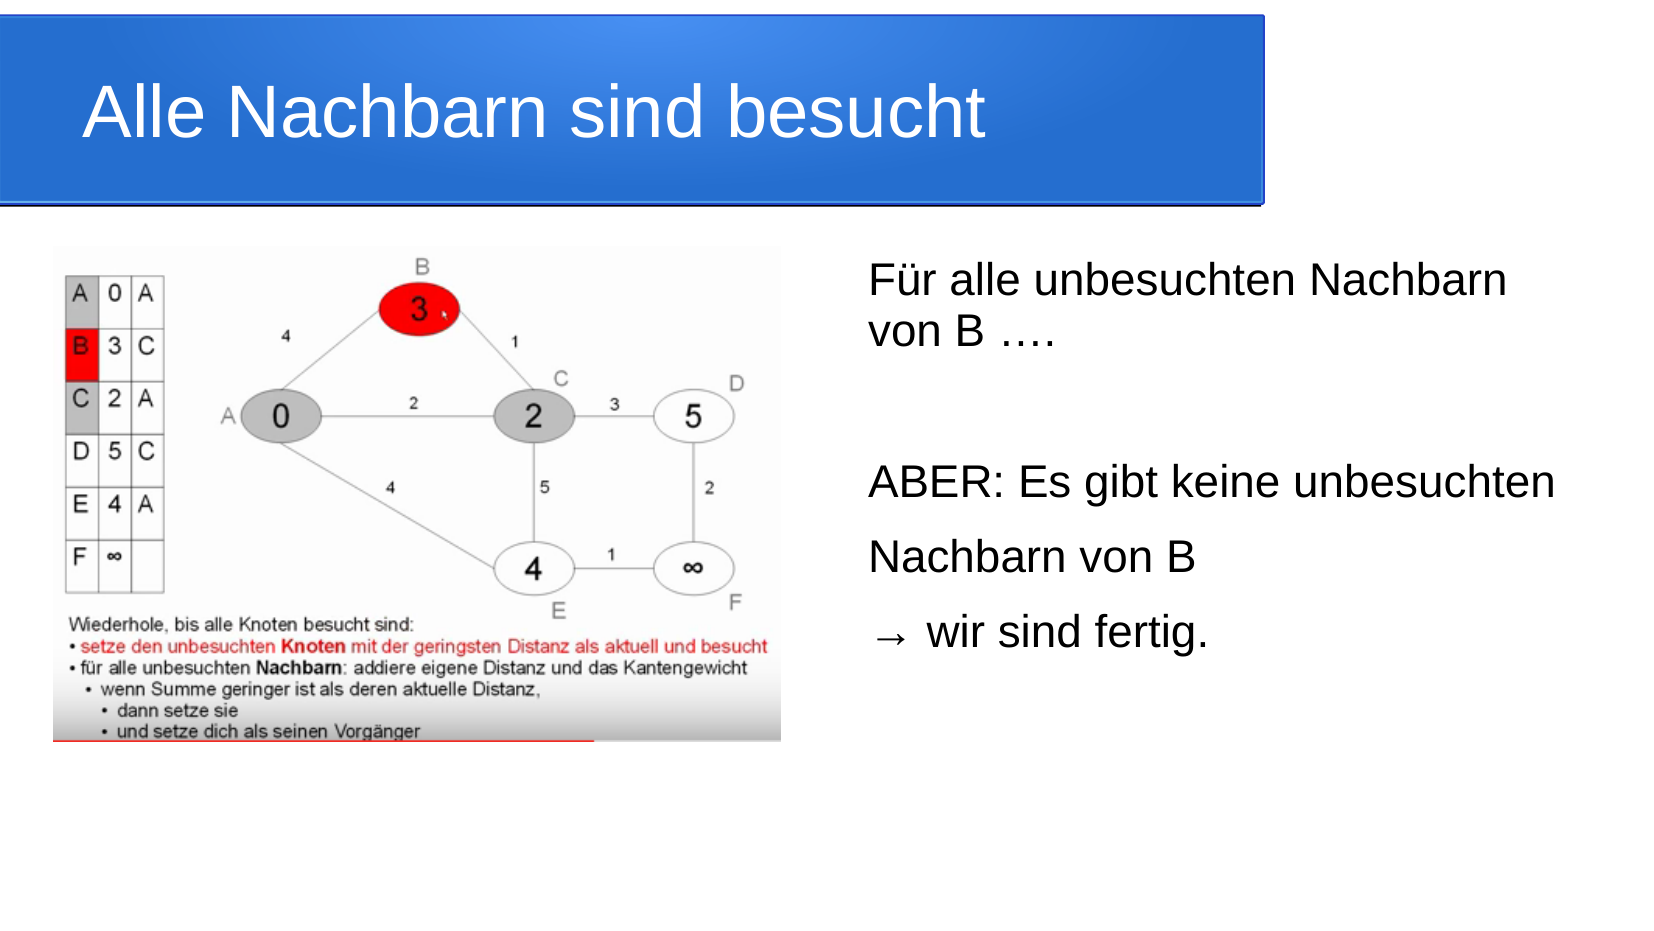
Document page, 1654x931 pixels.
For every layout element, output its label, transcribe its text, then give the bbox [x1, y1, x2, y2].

picture [53, 246, 781, 742]
list Für alle unbesuchten Nachbarn von B …. ABER: Es gibt keine unbesuchten Nachbarn von B → wir sind fertig. [868, 253, 1595, 794]
title Alle Nachbarn sind besucht [82, 35, 1235, 189]
